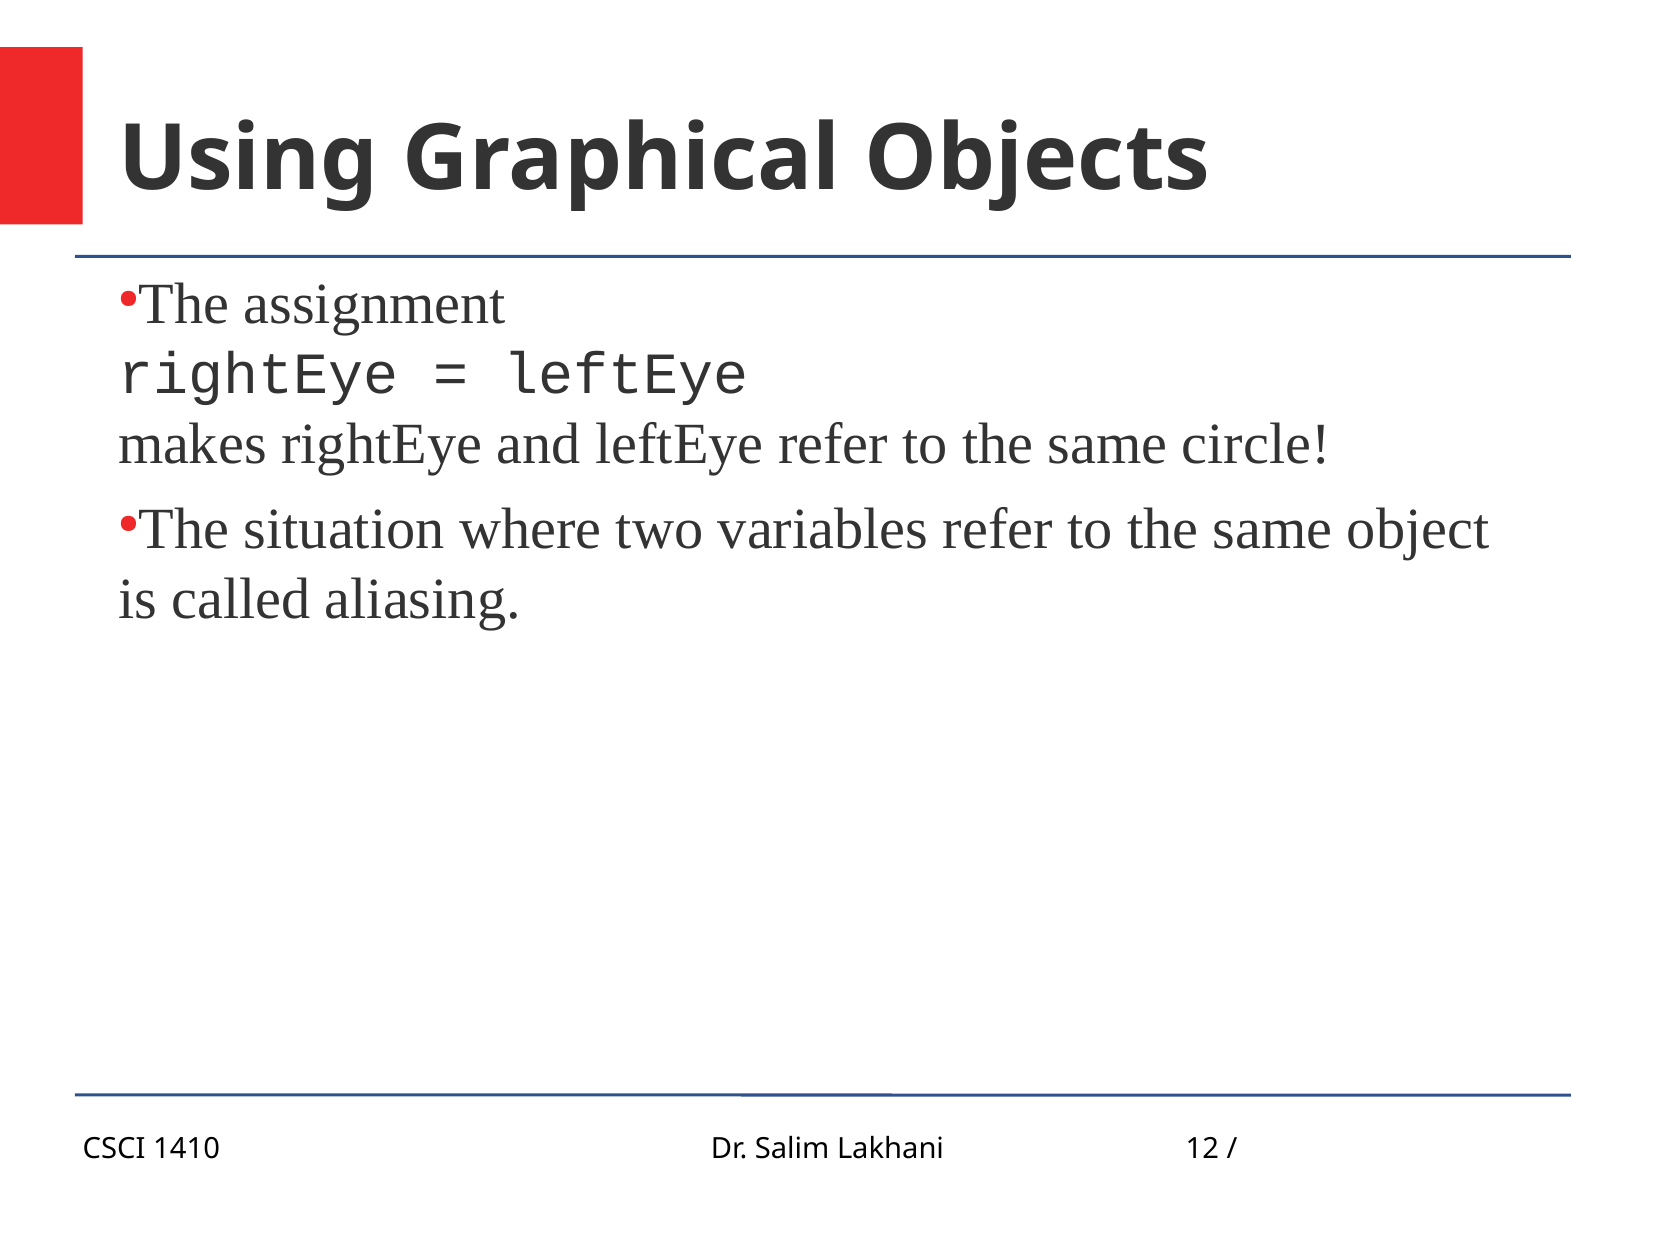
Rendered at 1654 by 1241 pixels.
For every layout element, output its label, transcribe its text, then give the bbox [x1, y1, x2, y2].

text_box Dr. Salim Lakhani [565, 1129, 1090, 1216]
text_box / [1185, 1129, 1571, 1216]
text_box CSCI 1410 [82, 1129, 468, 1216]
list The assignment rightEye = leftEye makes rightEye and leftEye refer to the same circle! The situation where two variables refer to the same object is called aliasing. [118, 265, 1536, 1081]
title Using Graphical Objects [118, 49, 1571, 257]
